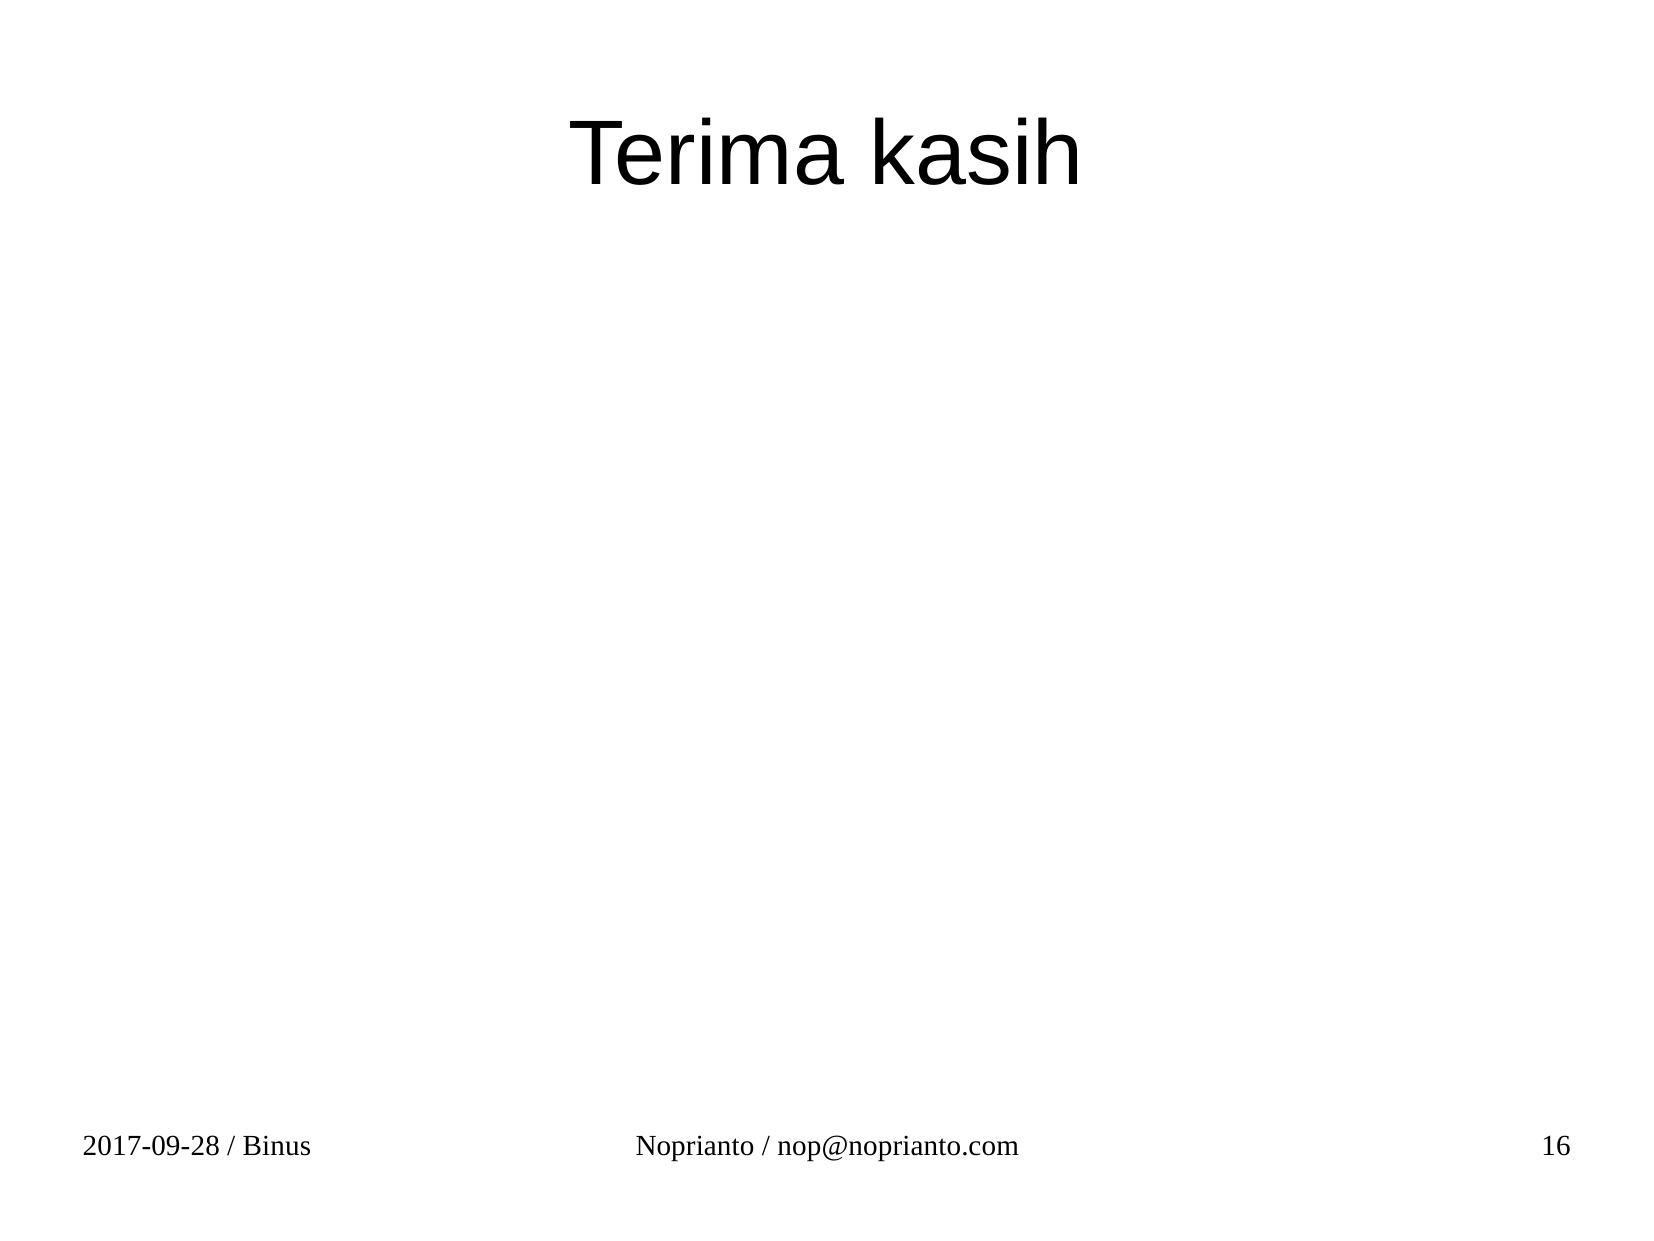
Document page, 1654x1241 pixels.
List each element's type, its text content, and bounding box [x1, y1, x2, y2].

title Terima kasih [82, 49, 1571, 257]
